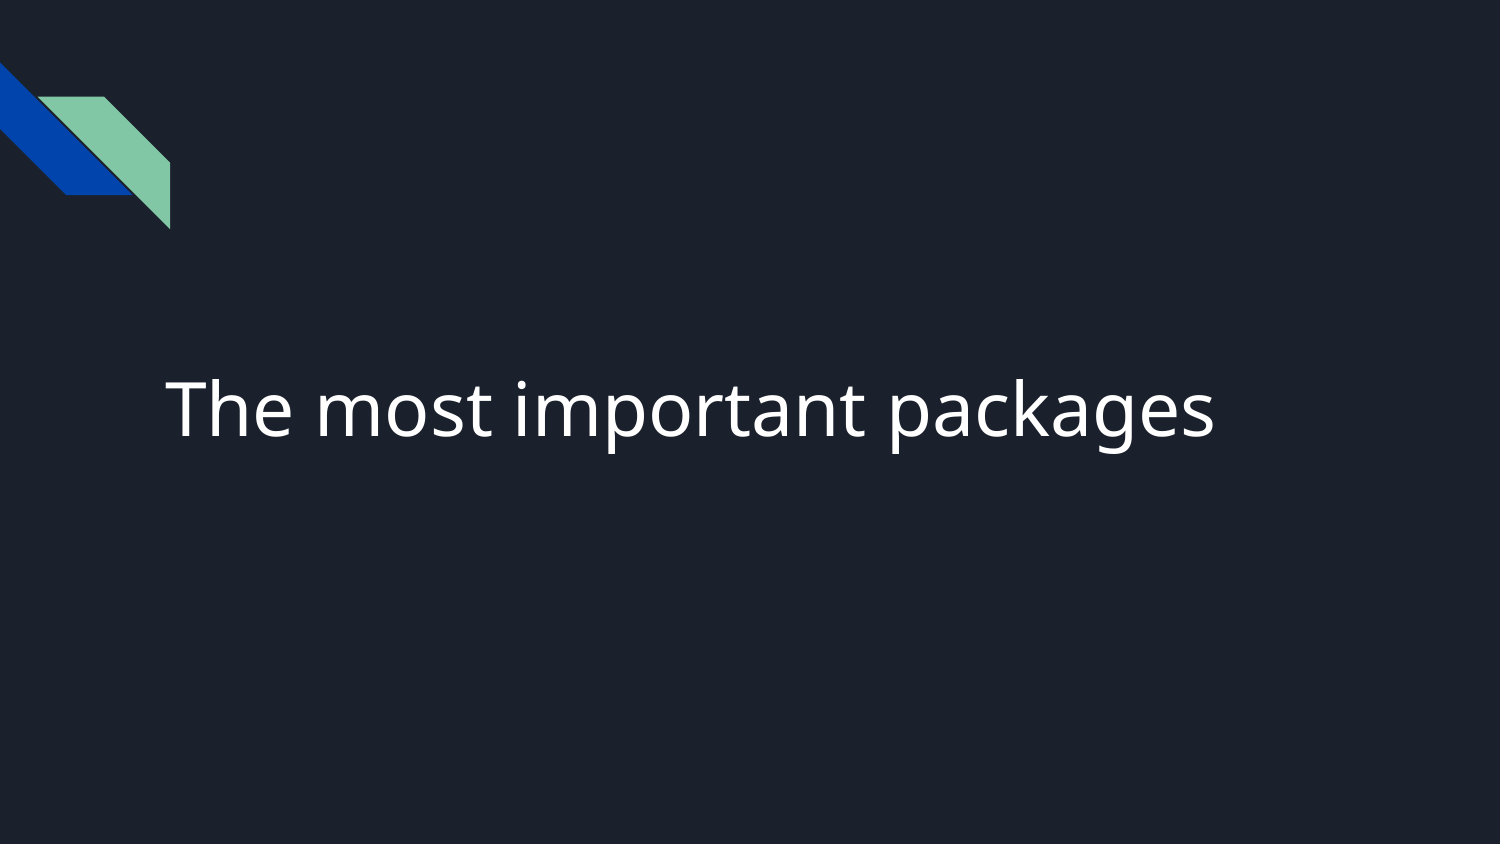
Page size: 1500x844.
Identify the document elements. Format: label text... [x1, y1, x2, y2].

title The most important packages [0, 346, 1500, 497]
